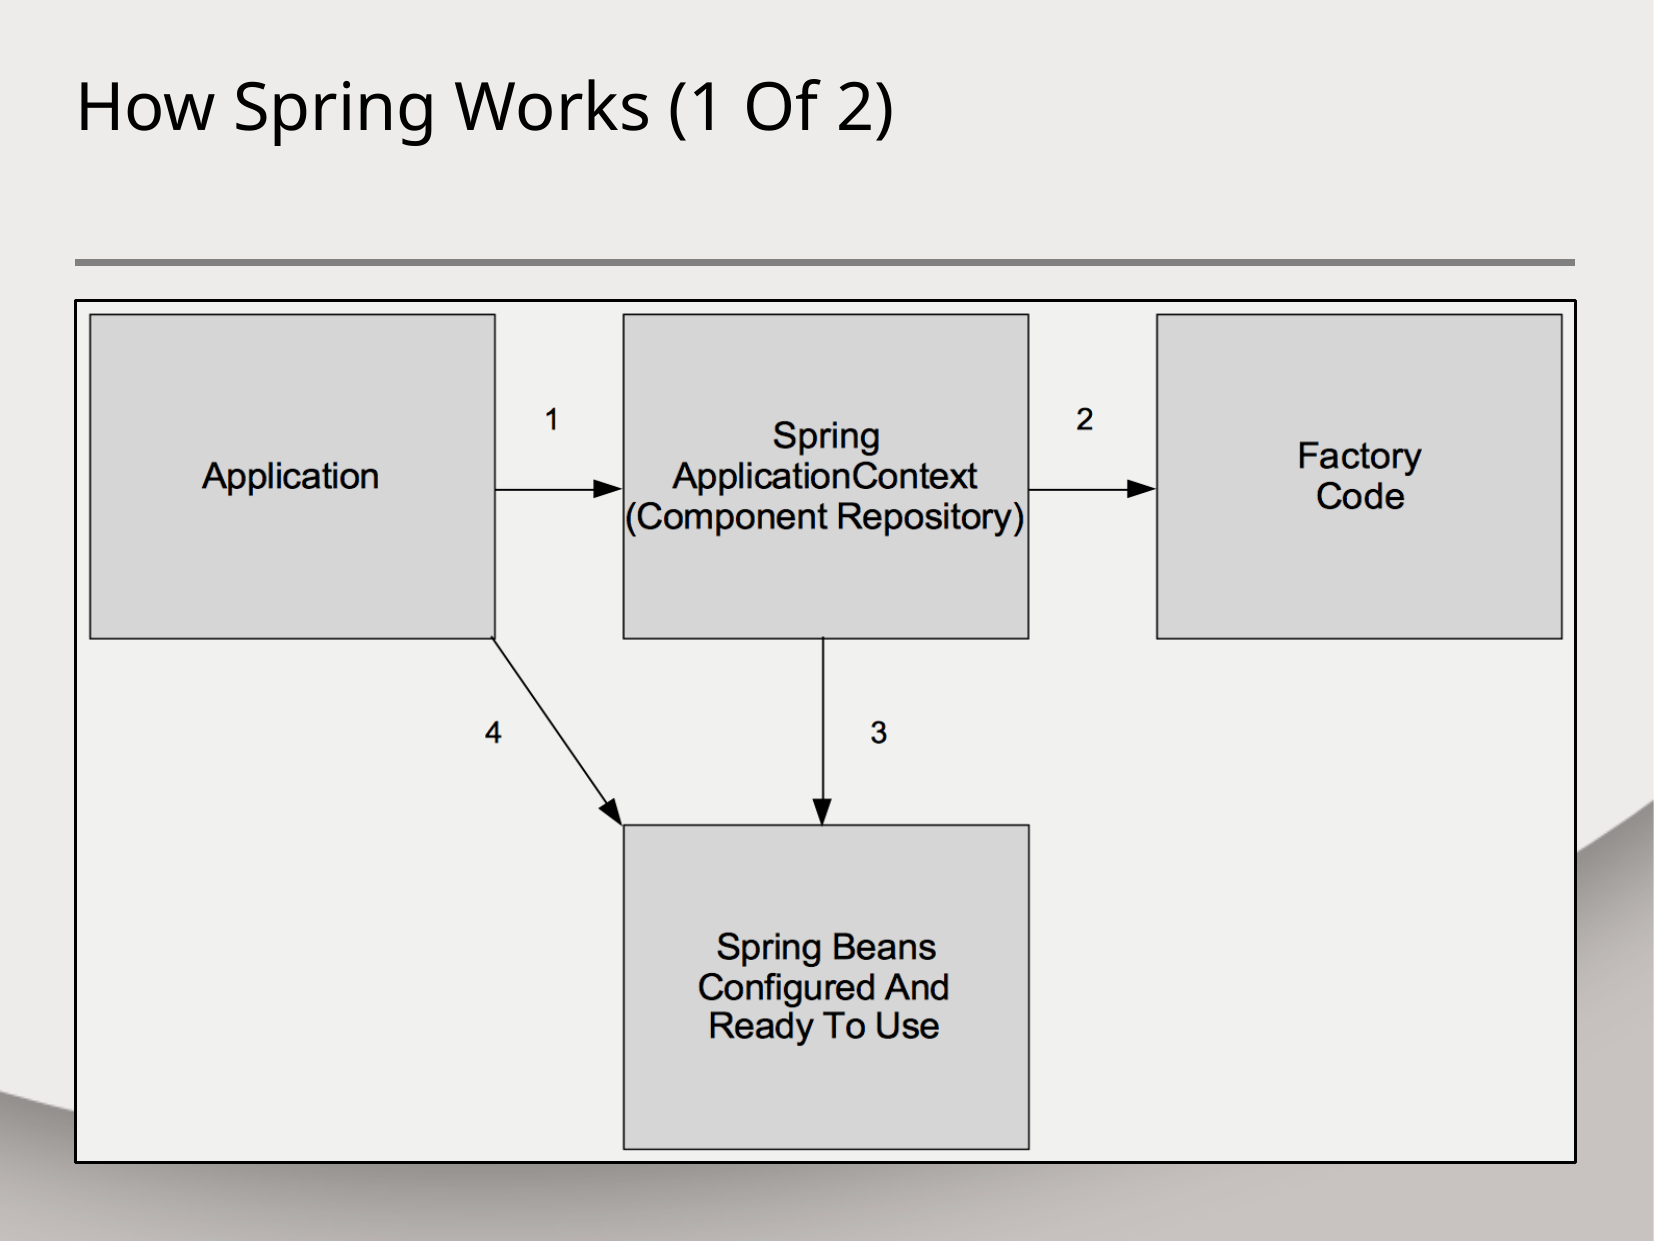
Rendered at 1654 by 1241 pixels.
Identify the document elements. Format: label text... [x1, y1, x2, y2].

title How Spring Works (1 Of 2) [75, 75, 1576, 226]
picture [0, 0, 1654, 1241]
